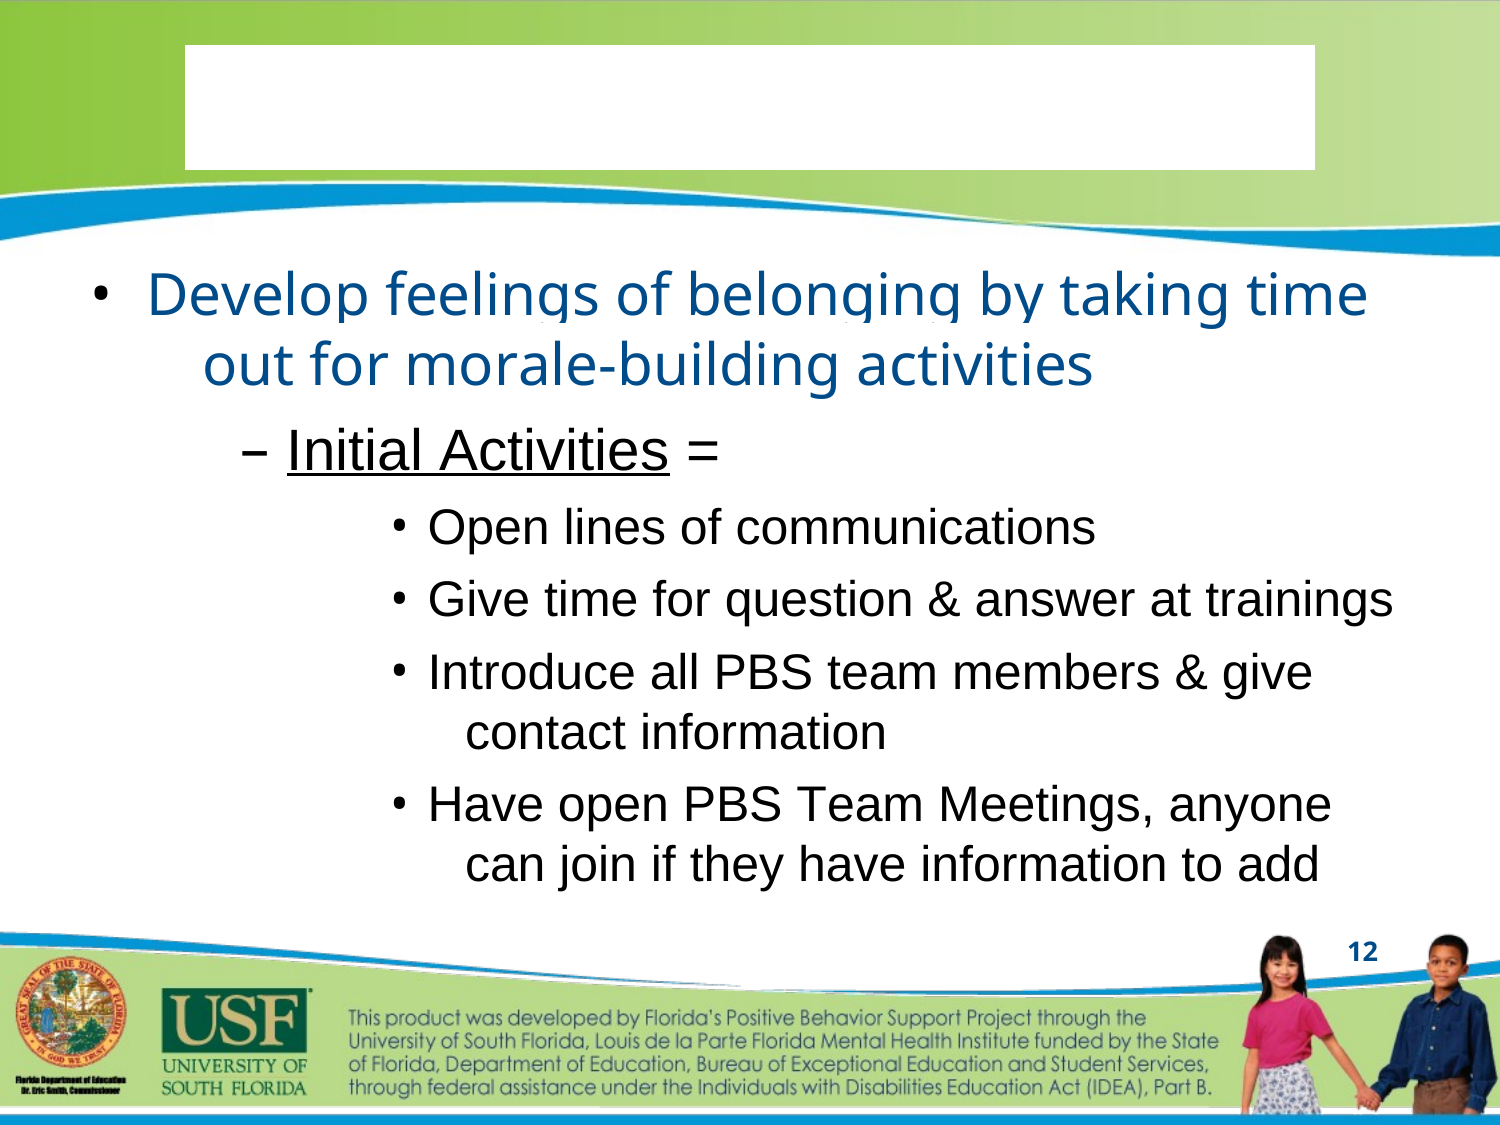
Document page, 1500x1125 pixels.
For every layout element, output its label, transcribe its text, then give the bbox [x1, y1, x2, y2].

picture [0, 928, 1500, 1116]
title Moral-Building Activities [75, 24, 1426, 188]
picture [1426, 254, 1500, 258]
list Develop feelings of belonging by taking time out for morale-building activities Initial Activities = Open lines of communications Give time for question & answer at trainings Introduce all PBS team members & give contact information Have open PBS Team Meetings, anyone can join if they have information to add [75, 249, 1426, 913]
picture [0, 0, 1500, 258]
